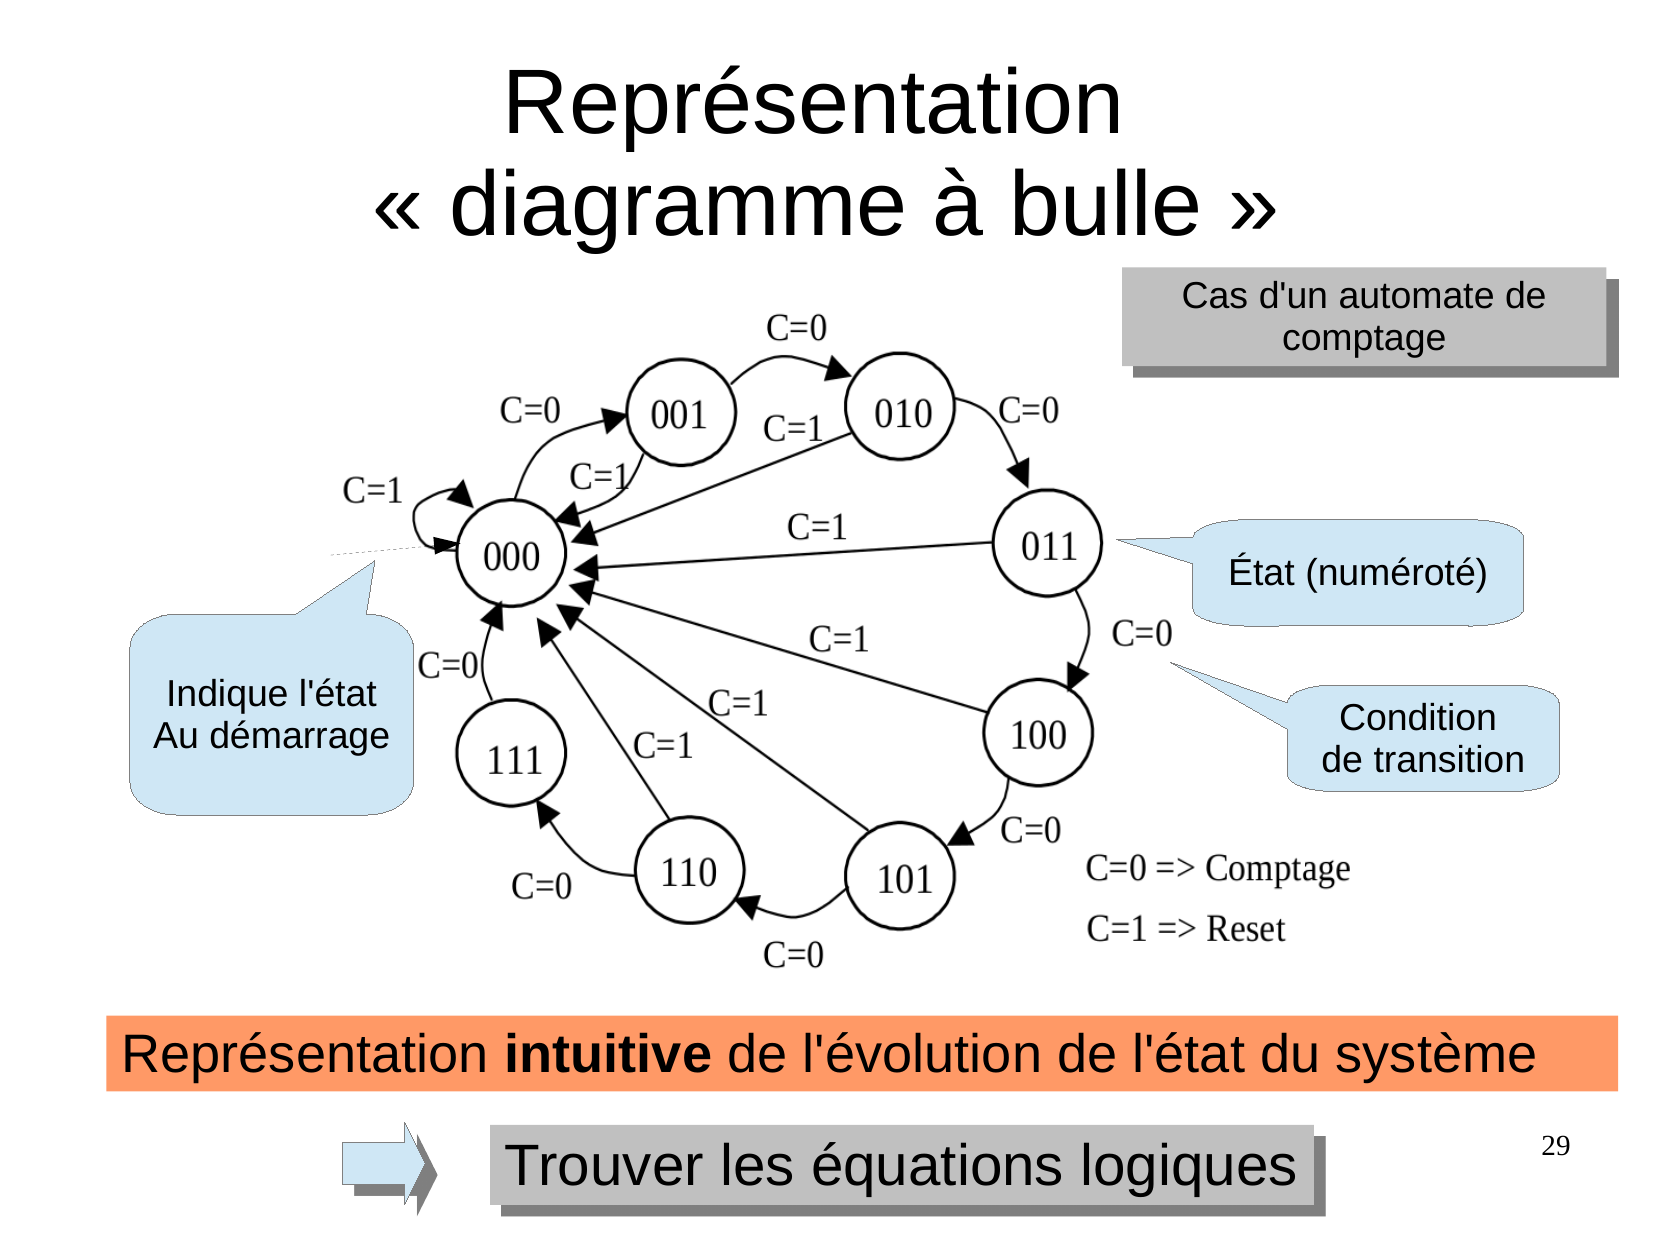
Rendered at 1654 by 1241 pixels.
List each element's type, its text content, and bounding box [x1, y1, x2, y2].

text_box Trouver les équations logiques [490, 1124, 1314, 1205]
text_box État (numéroté) [1116, 519, 1524, 627]
text_box [342, 1122, 426, 1205]
text_box Condition de transition [1170, 662, 1560, 792]
text_box Cas d'un automate de comptage [1122, 267, 1607, 367]
picture [307, 283, 1406, 981]
text_box Indique l'état Au démarrage [129, 560, 414, 816]
text_box Représentation intuitive de l'évolution de l'état du système [106, 1015, 1619, 1092]
title Représentation « diagramme à bulle » [82, 49, 1571, 257]
